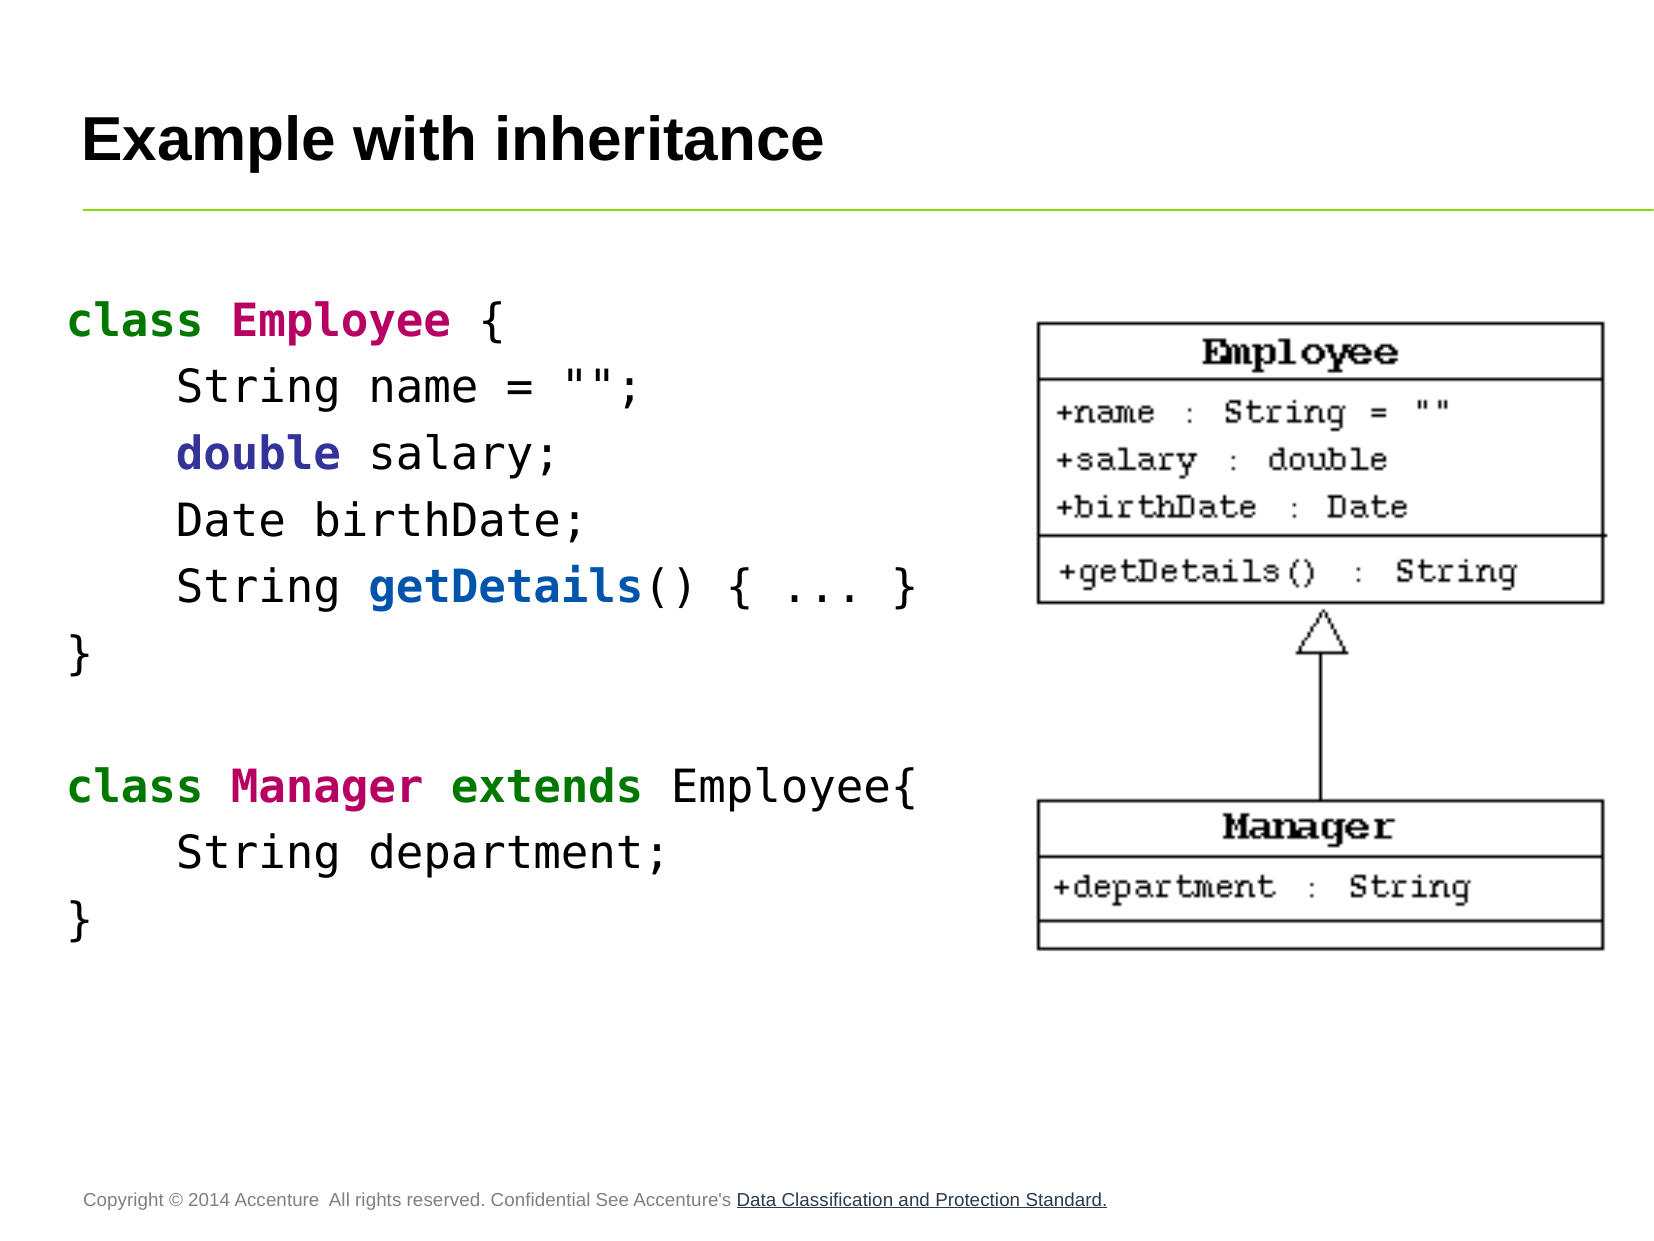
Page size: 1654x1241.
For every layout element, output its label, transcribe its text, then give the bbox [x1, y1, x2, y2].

picture [1003, 295, 1643, 993]
list class Employee { String name = ""; double salary; Date birthDate; String getDetails() { ... } } class Manager extends Employee{ String department; } [65, 280, 1521, 1000]
title Example with inheritance [81, 68, 1654, 211]
